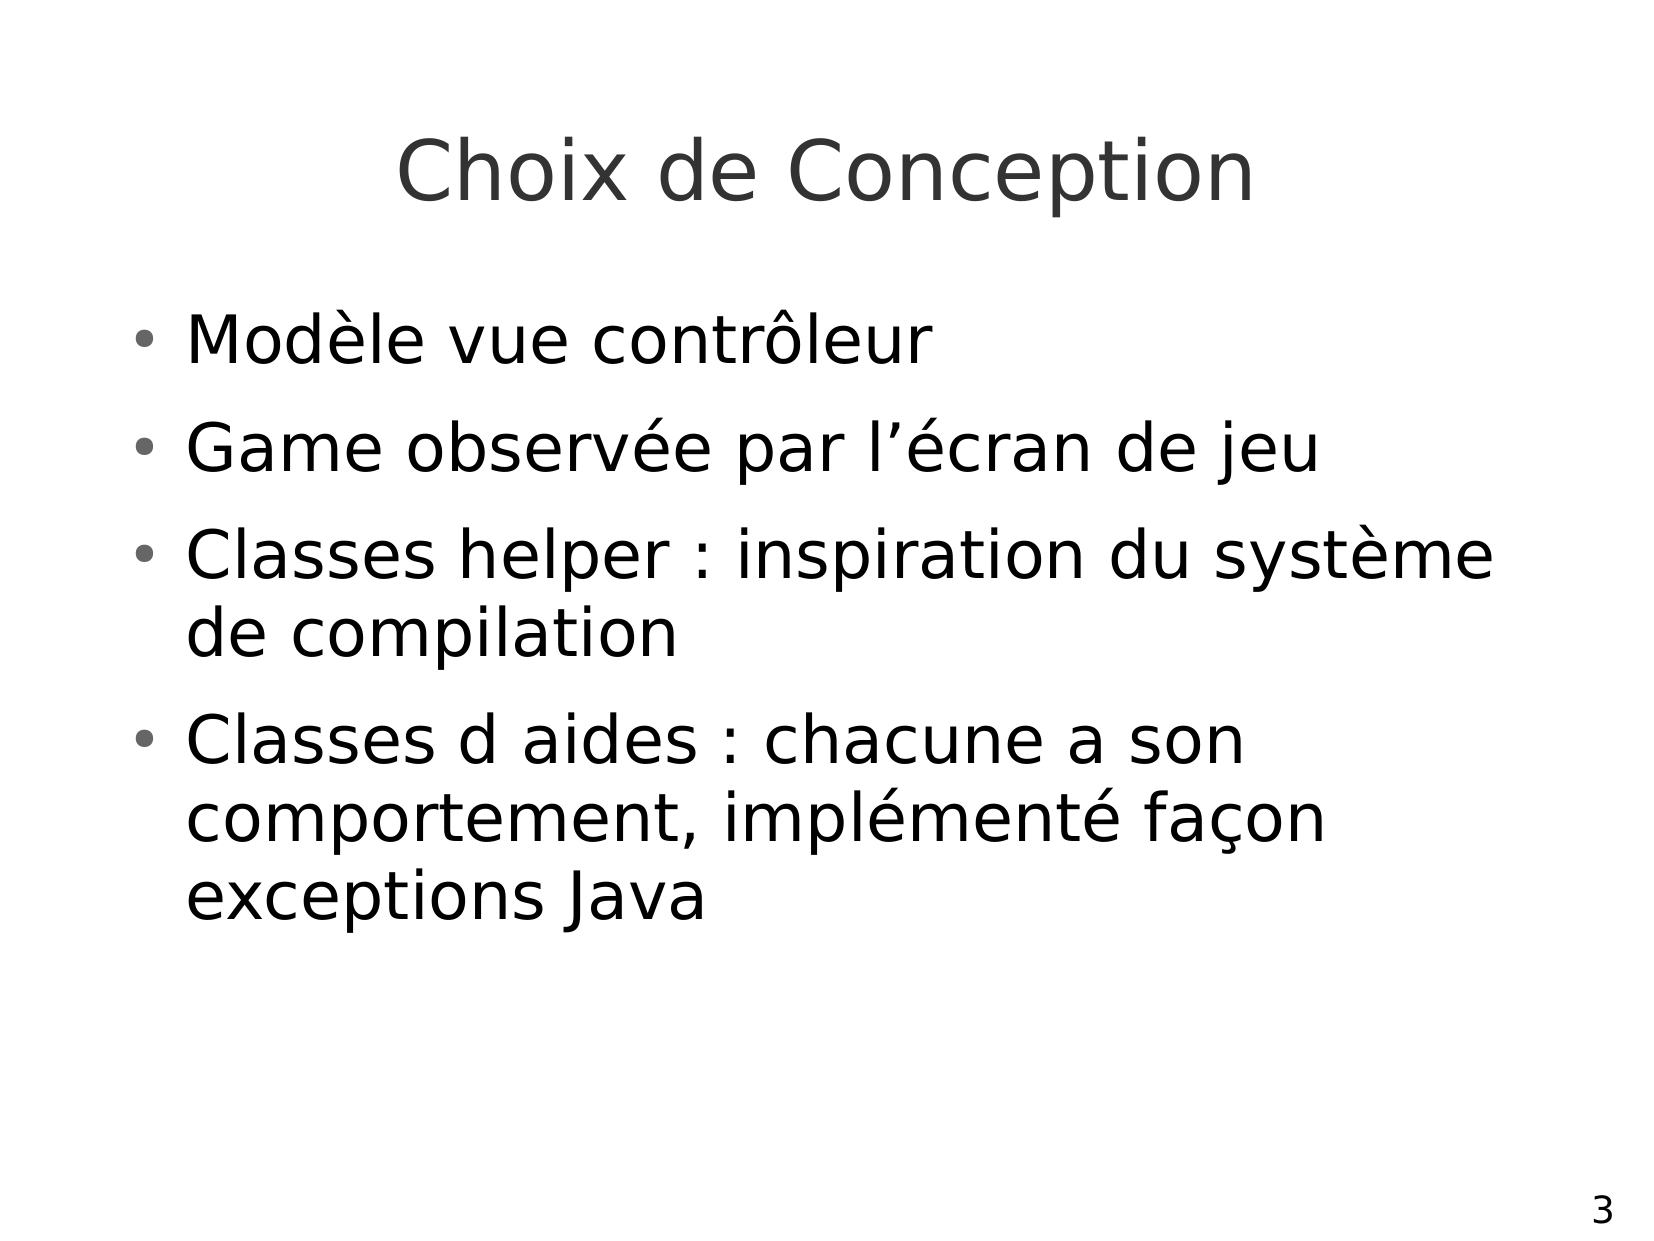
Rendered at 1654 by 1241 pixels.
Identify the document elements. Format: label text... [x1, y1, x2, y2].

list Modèle vue contrôleur Game observée par l’écran de jeu Classes helper : inspiration du système de compilation Classes d aides : chacune a son comportement, implémenté façon exceptions Java [114, 302, 1539, 1033]
text_box 3 [1576, 1181, 1630, 1241]
title Choix de Conception [114, 73, 1539, 271]
